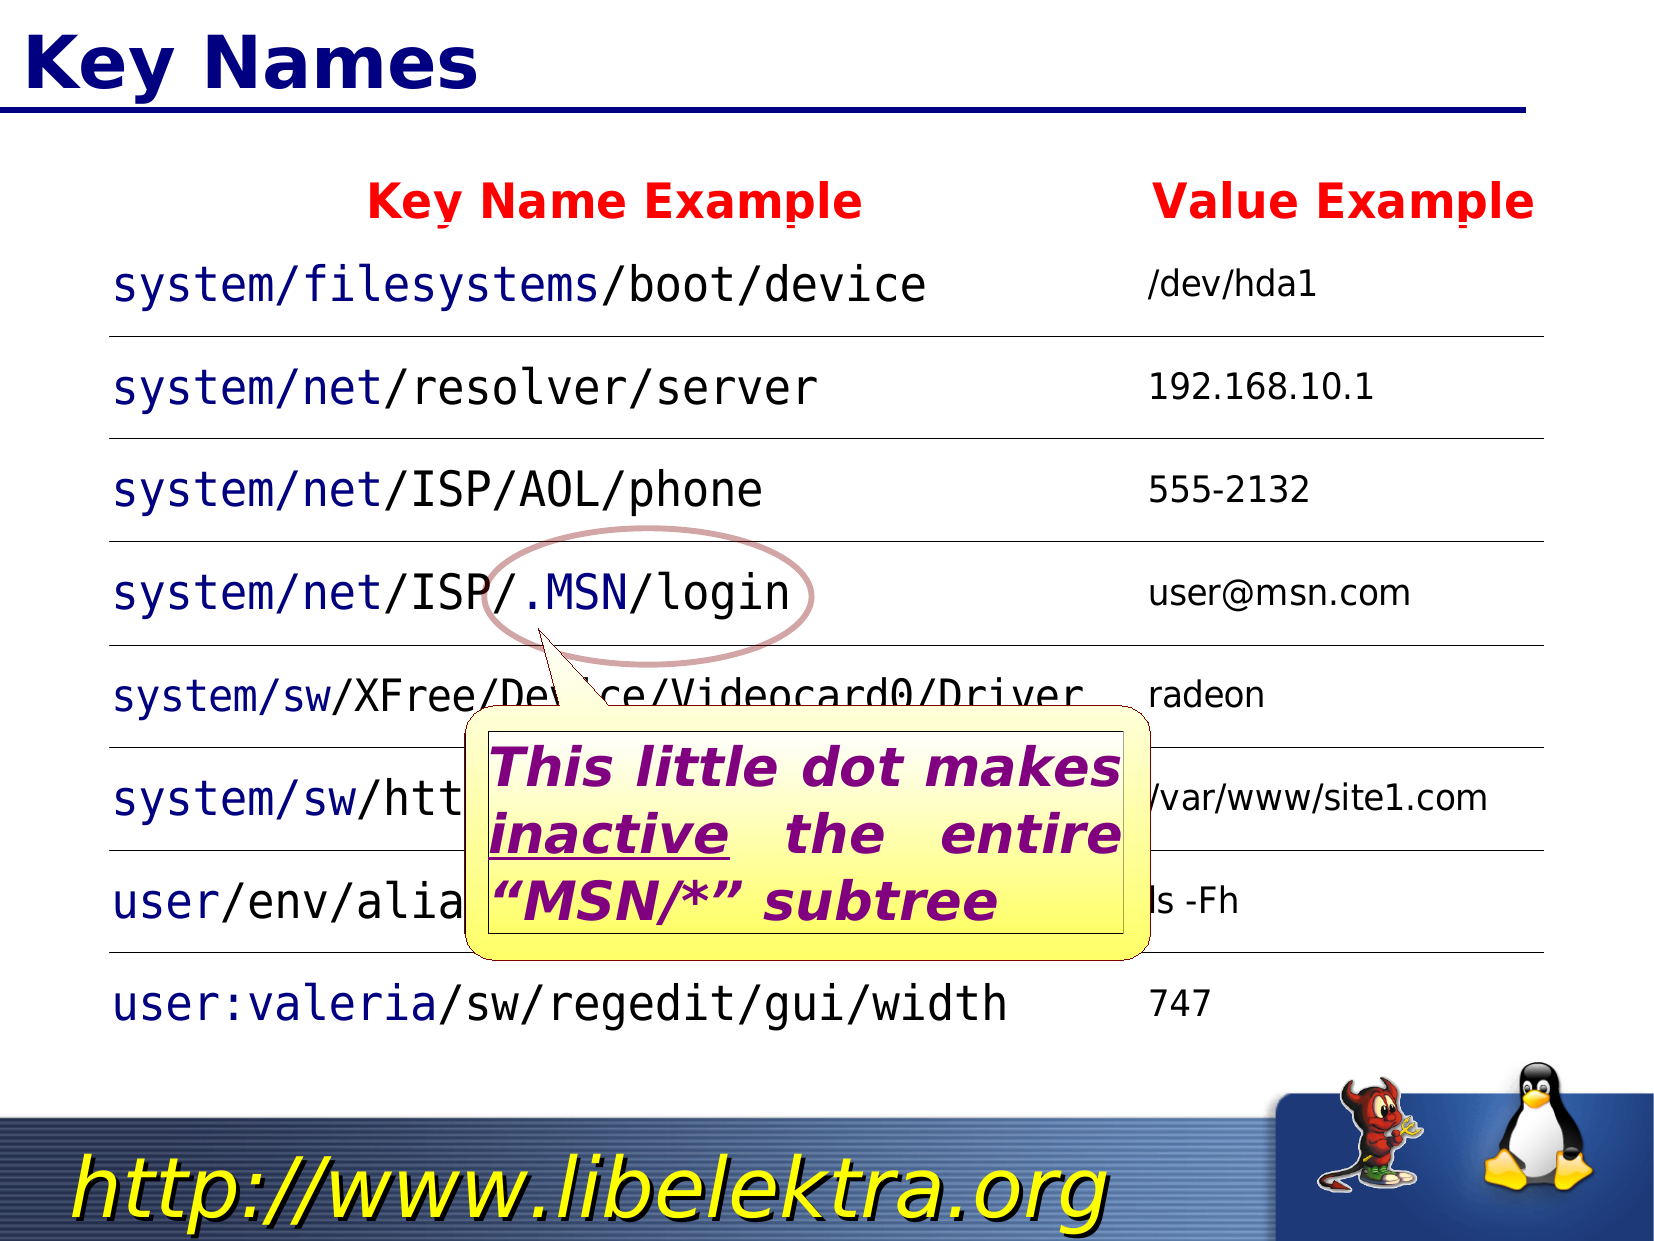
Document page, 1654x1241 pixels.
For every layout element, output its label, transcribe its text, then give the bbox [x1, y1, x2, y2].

picture [0, 1061, 1654, 1241]
text_box [464, 628, 1151, 961]
chart [109, 174, 1545, 1058]
text_box Key Names [22, 14, 1611, 111]
text_box This little dot makes inactive the entire “MSN/*” subtree [488, 733, 1124, 932]
